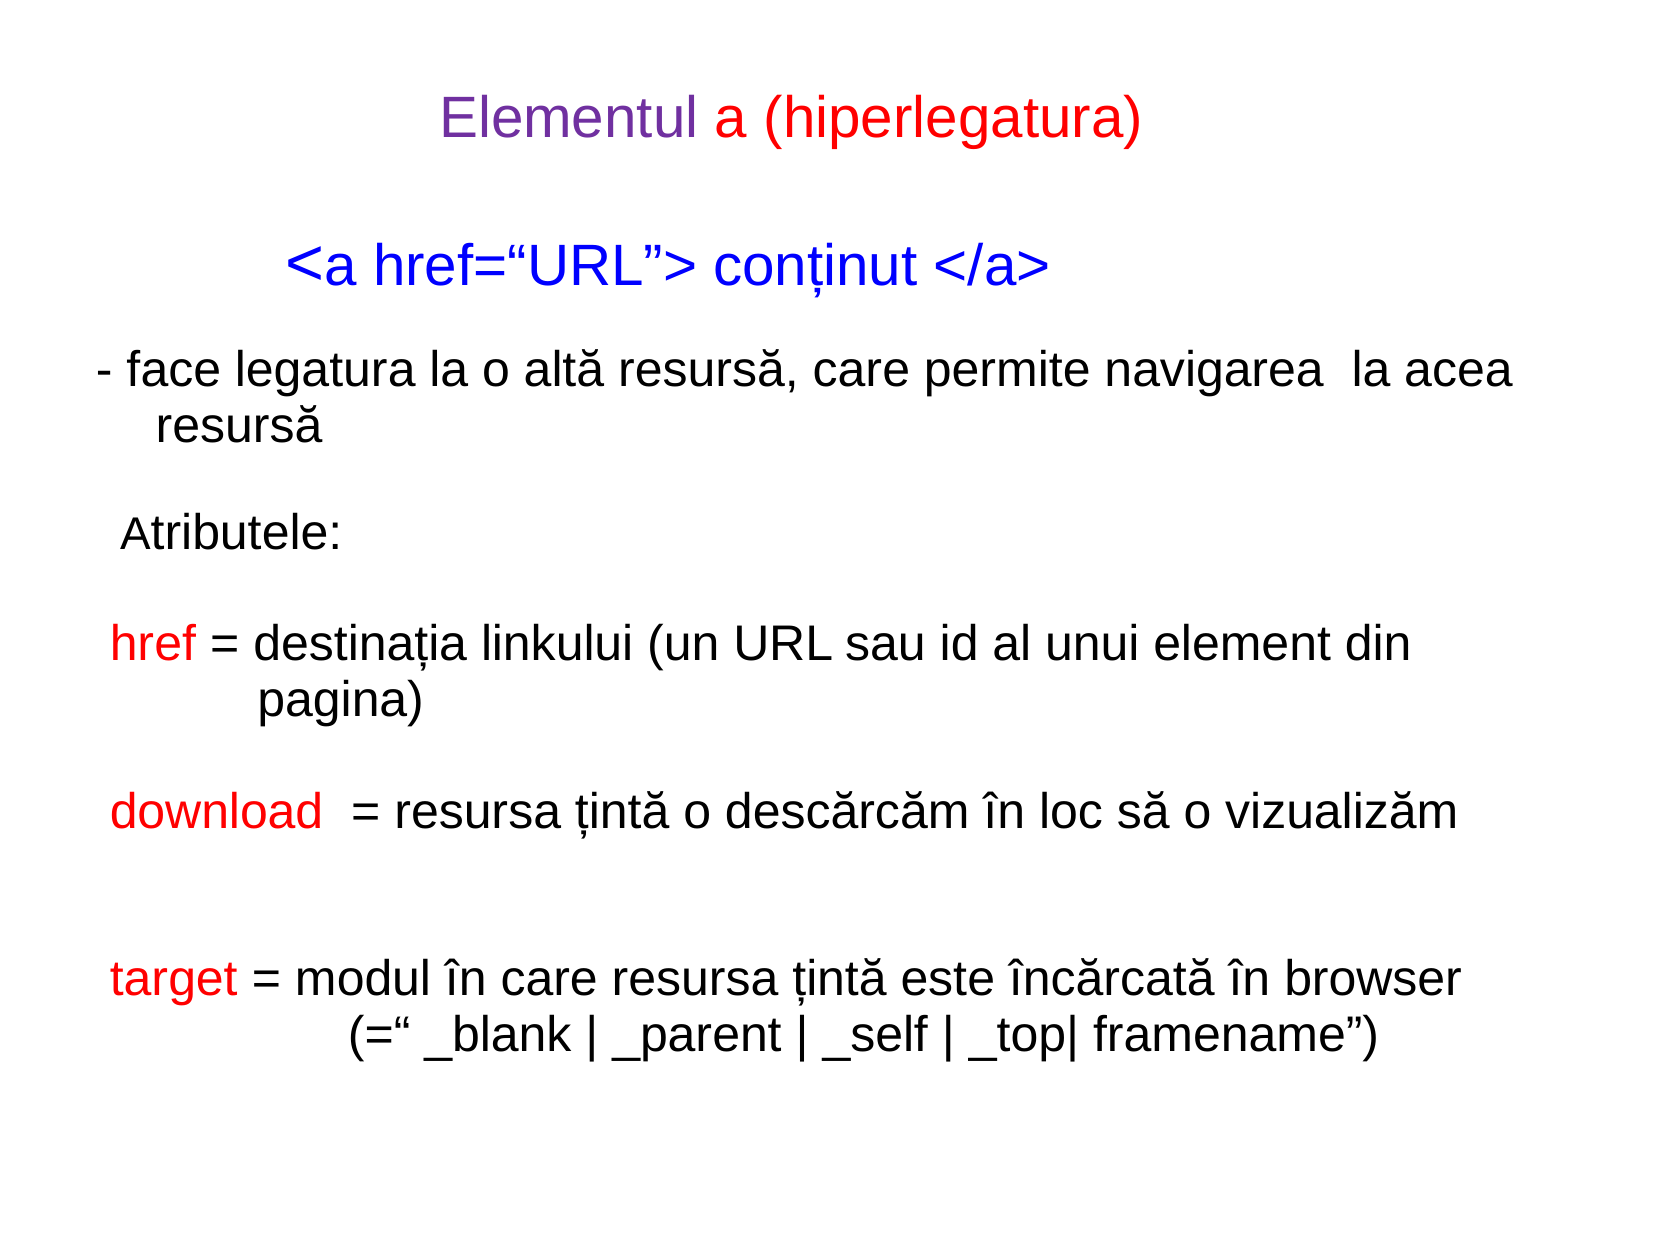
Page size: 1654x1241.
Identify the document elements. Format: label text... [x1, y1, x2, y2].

text_box Elementul a (hiperlegatura) <a href=“URL”> conținut </a> - face legatura la o altă resursă, care permite navigarea la acea resursă Atributele: href = destinația linkului (un URL sau id al unui element din pagina) download = resursa țintă o descărcăm în loc să o vizualizăm target = modul în care resursa țintă este încărcată în browser (=“ _blank | _parent | _self | _top| framename”) [67, 77, 1597, 1134]
